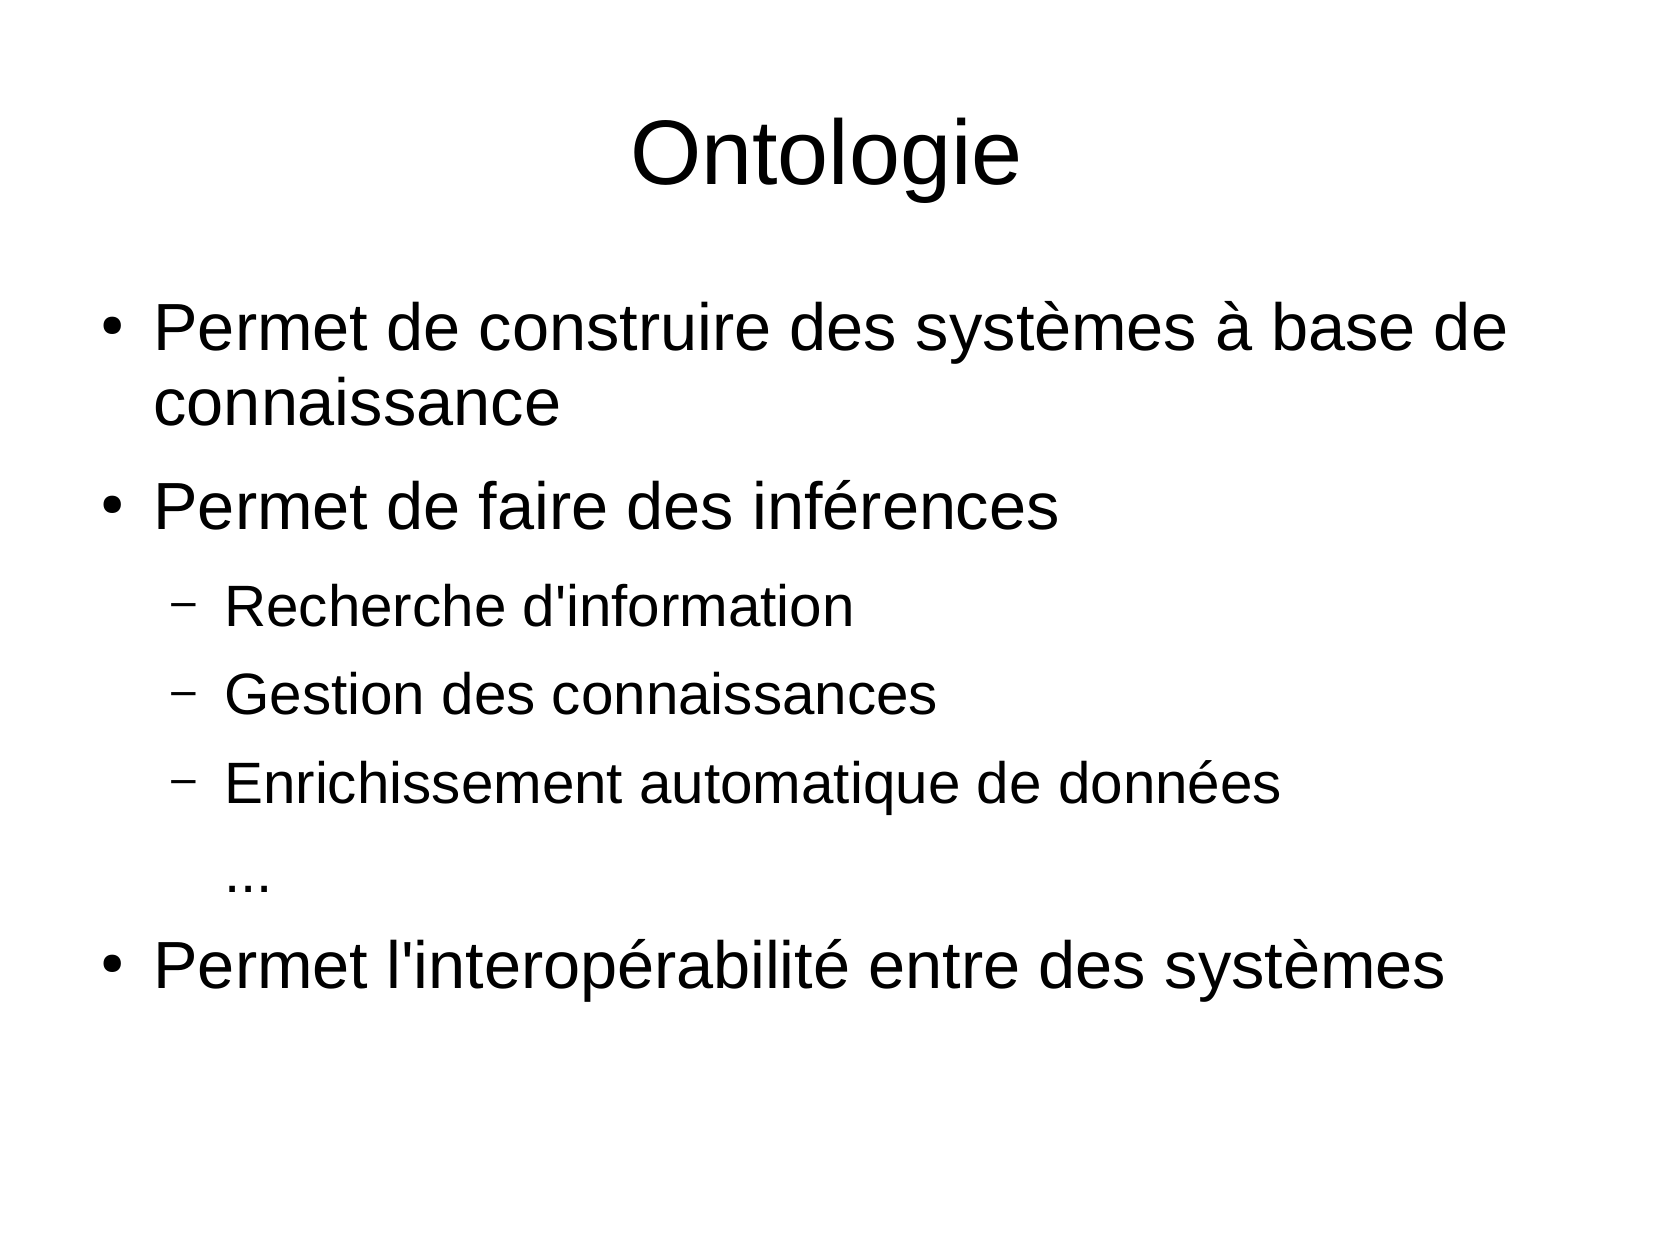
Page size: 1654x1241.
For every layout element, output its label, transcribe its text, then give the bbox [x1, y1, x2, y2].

list Permet de construire des systèmes à base de connaissance Permet de faire des inférences Recherche d'information Gestion des connaissances Enrichissement automatique de données ... Permet l'interopérabilité entre des systèmes [82, 290, 1538, 1010]
title Ontologie [82, 49, 1571, 257]
